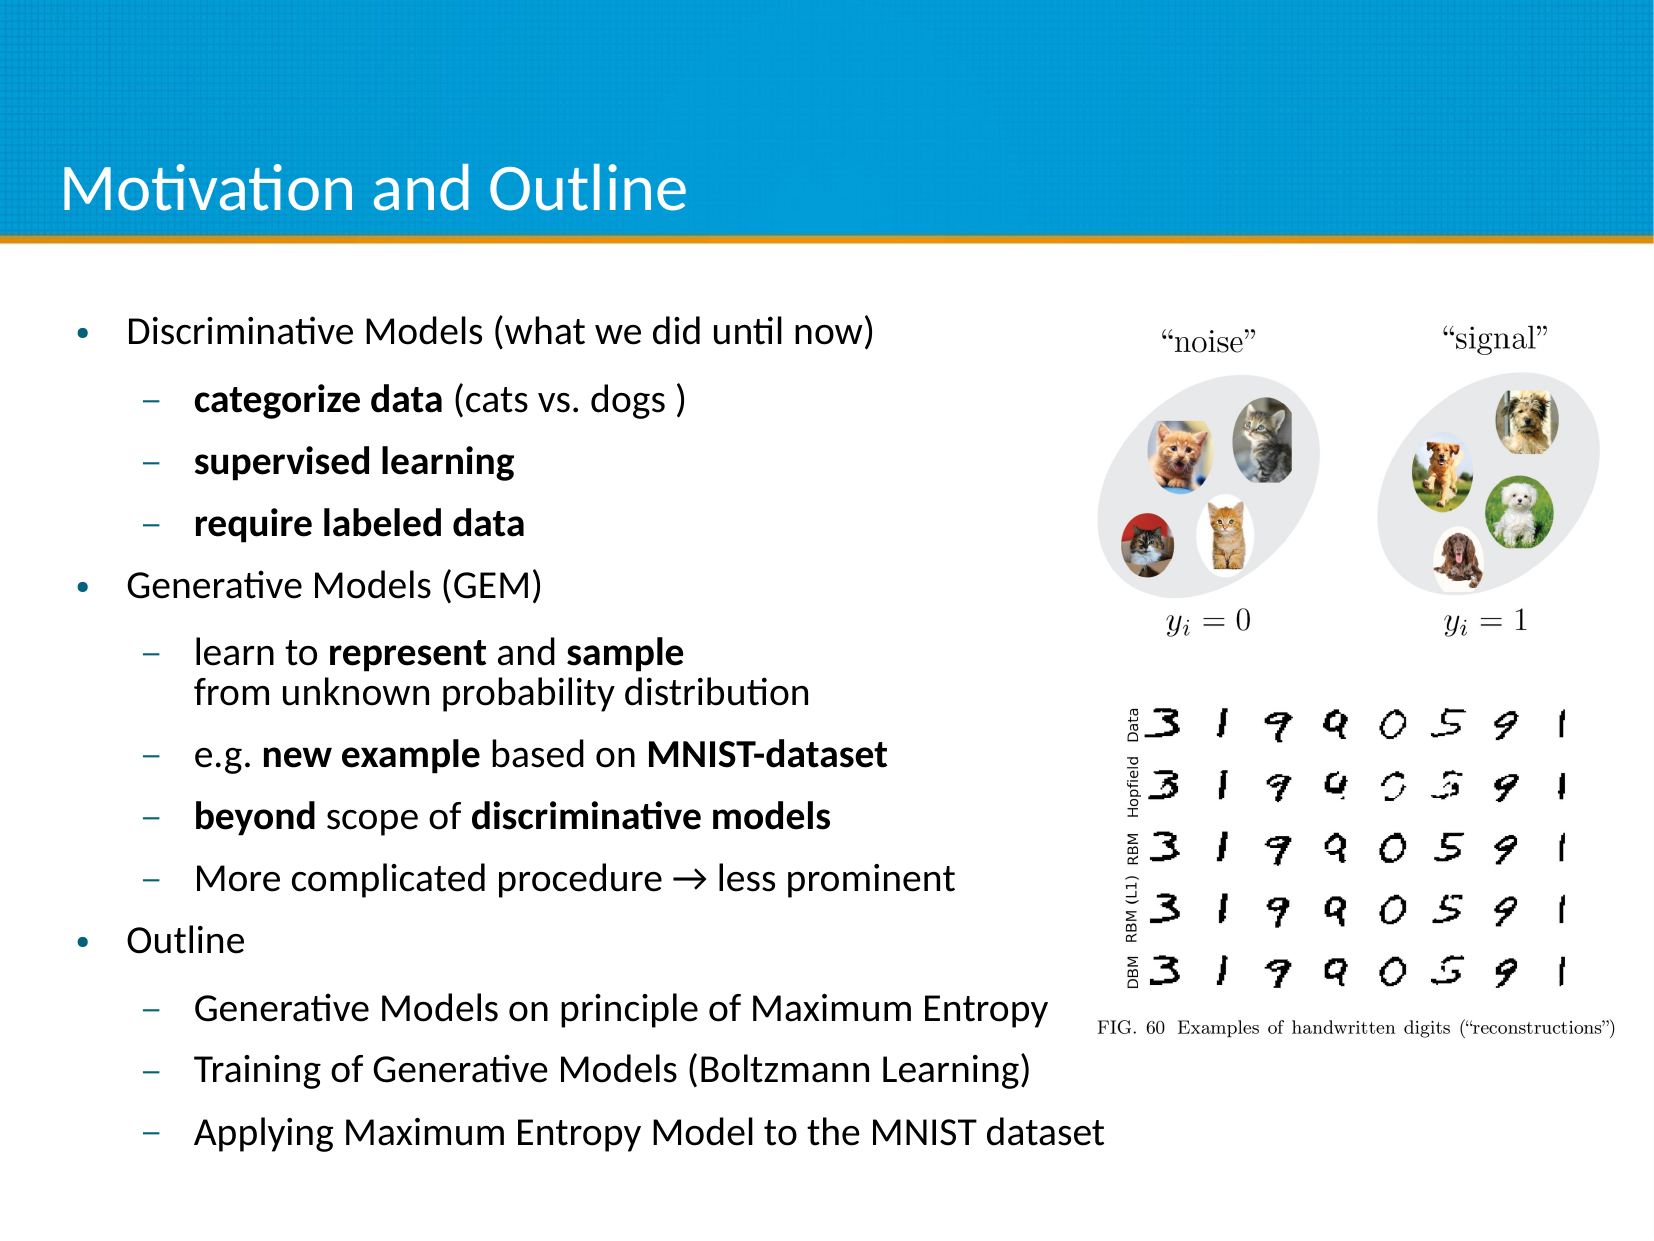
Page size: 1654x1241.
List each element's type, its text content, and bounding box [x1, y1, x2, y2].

picture [1086, 311, 1619, 654]
picture [1092, 696, 1619, 1040]
list Discriminative Models (what we did until now) categorize data (cats vs. dogs ) supervised learning require labeled data Generative Models (GEM) learn to represent and sample from unknown probability distribution e.g. new example based on MNIST-dataset beyond scope of discriminative models More complicated procedure → less prominent Outline Generative Models on principle of Maximum Entropy Training of Generative Models (Boltzmann Learning) Applying Maximum Entropy Model to the MNIST dataset [59, 315, 1583, 1158]
title Motivation and Outline [59, 19, 1595, 227]
picture [0, 233, 1654, 244]
